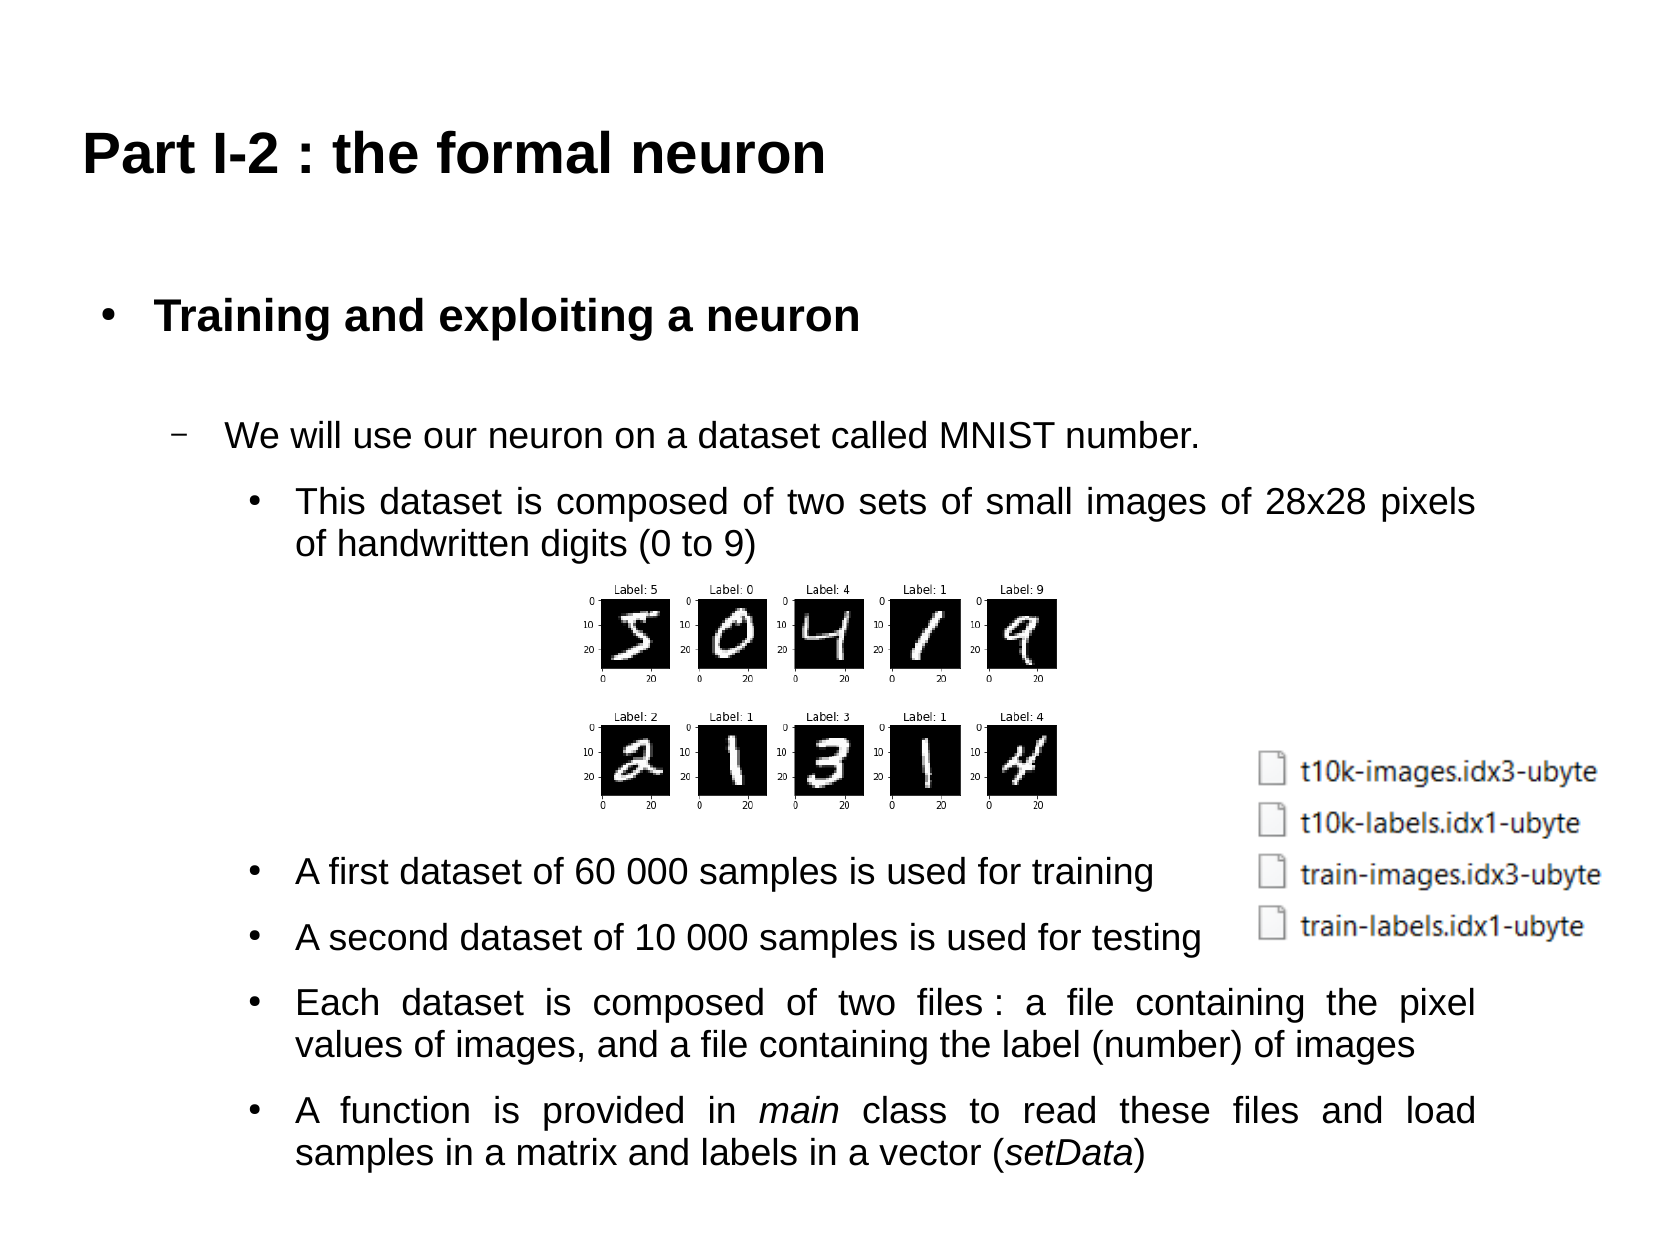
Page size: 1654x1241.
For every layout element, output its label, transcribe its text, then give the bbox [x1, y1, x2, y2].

title Part I-2 : the formal neuron [82, 49, 1571, 257]
picture [574, 574, 1067, 821]
picture [1240, 734, 1638, 965]
list Training and exploiting a neuron We will use our neuron on a dataset called MNIST number. This dataset is composed of two sets of small images of 28x28 pixels of handwritten digits (0 to 9) A first dataset of 60 000 samples is used for training A second dataset of 10 000 samples is used for testing Each dataset is composed of two files : a file containing the pixel values of images, and a file containing the label (number) of images A function is provided in main class to read these files and load samples in a matrix and labels in a vector (setData) [82, 290, 1477, 1197]
